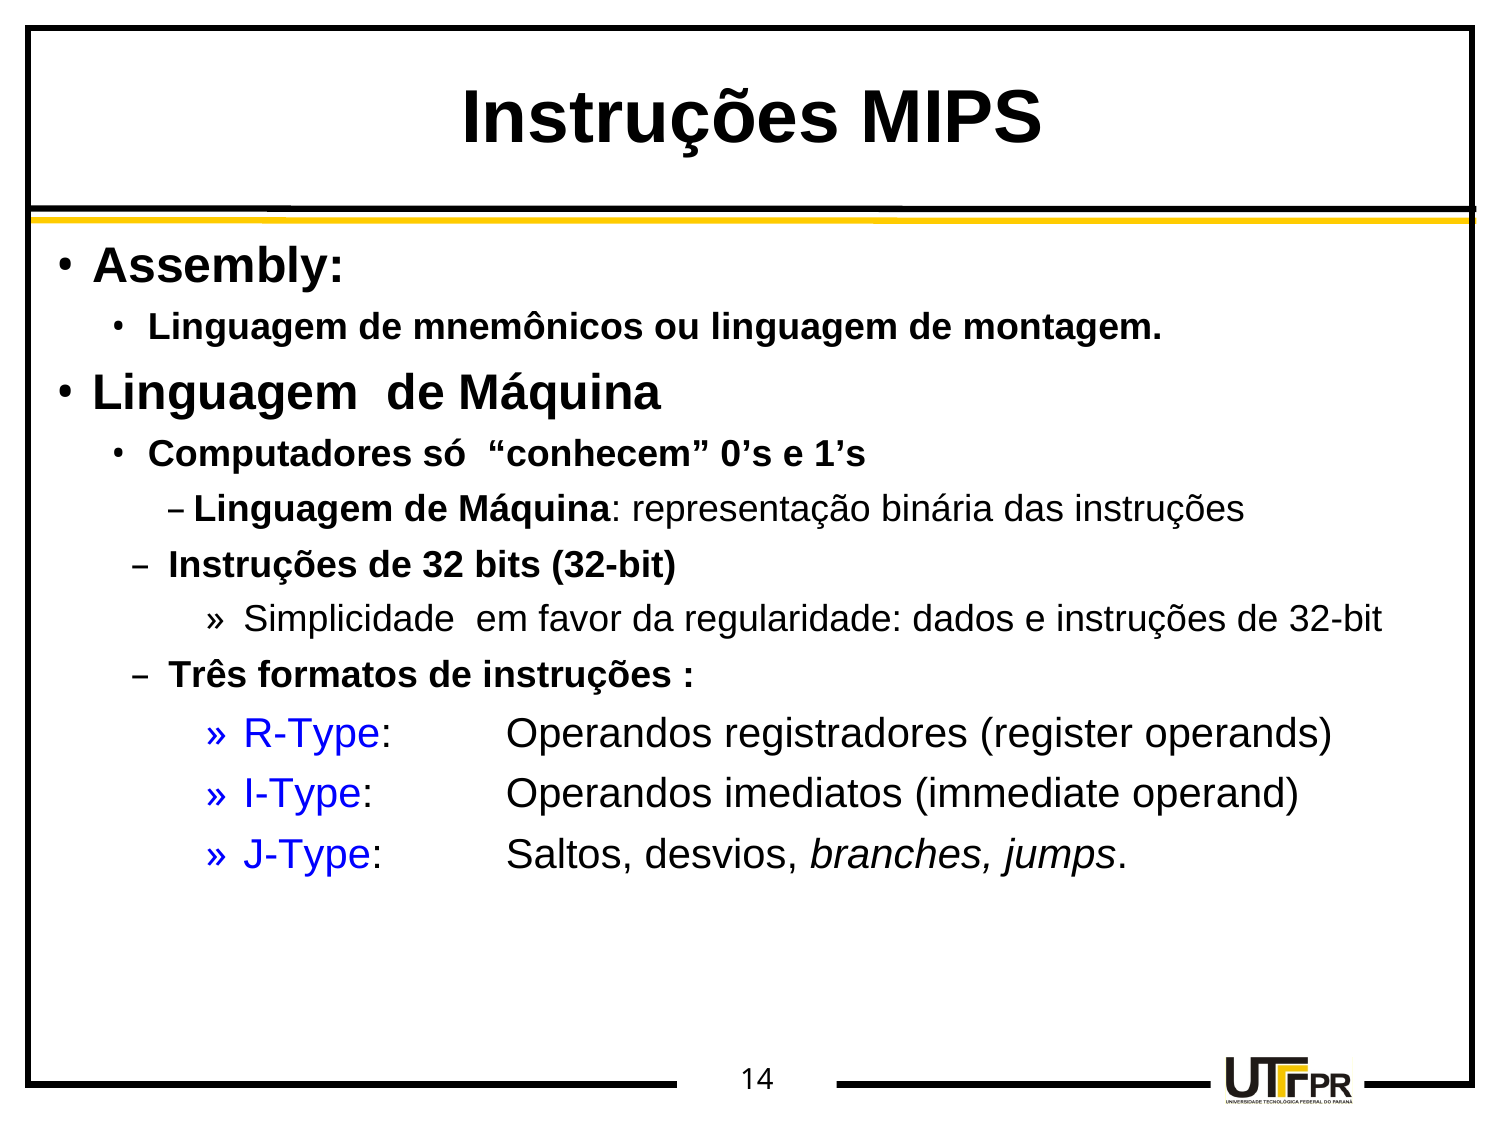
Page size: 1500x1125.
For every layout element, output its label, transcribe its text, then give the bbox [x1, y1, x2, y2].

picture [1225, 1057, 1353, 1104]
title Instruções MIPS [29, 29, 1477, 207]
list Assembly: Linguagem de mnemônicos ou linguagem de montagem. Linguagem de Máquina Computadores só “conhecem” 0’s e 1’s Linguagem de Máquina: representação binária das instruções Instruções de 32 bits (32-bit) Simplicidade em favor da regularidade: dados e instruções de 32-bit Três formatos de instruções : R-Type: Operandos registradores (register operands) I-Type: Operandos imediatos (immediate operand) J-Type: Saltos, desvios, branches, jumps. [41, 231, 1447, 1034]
